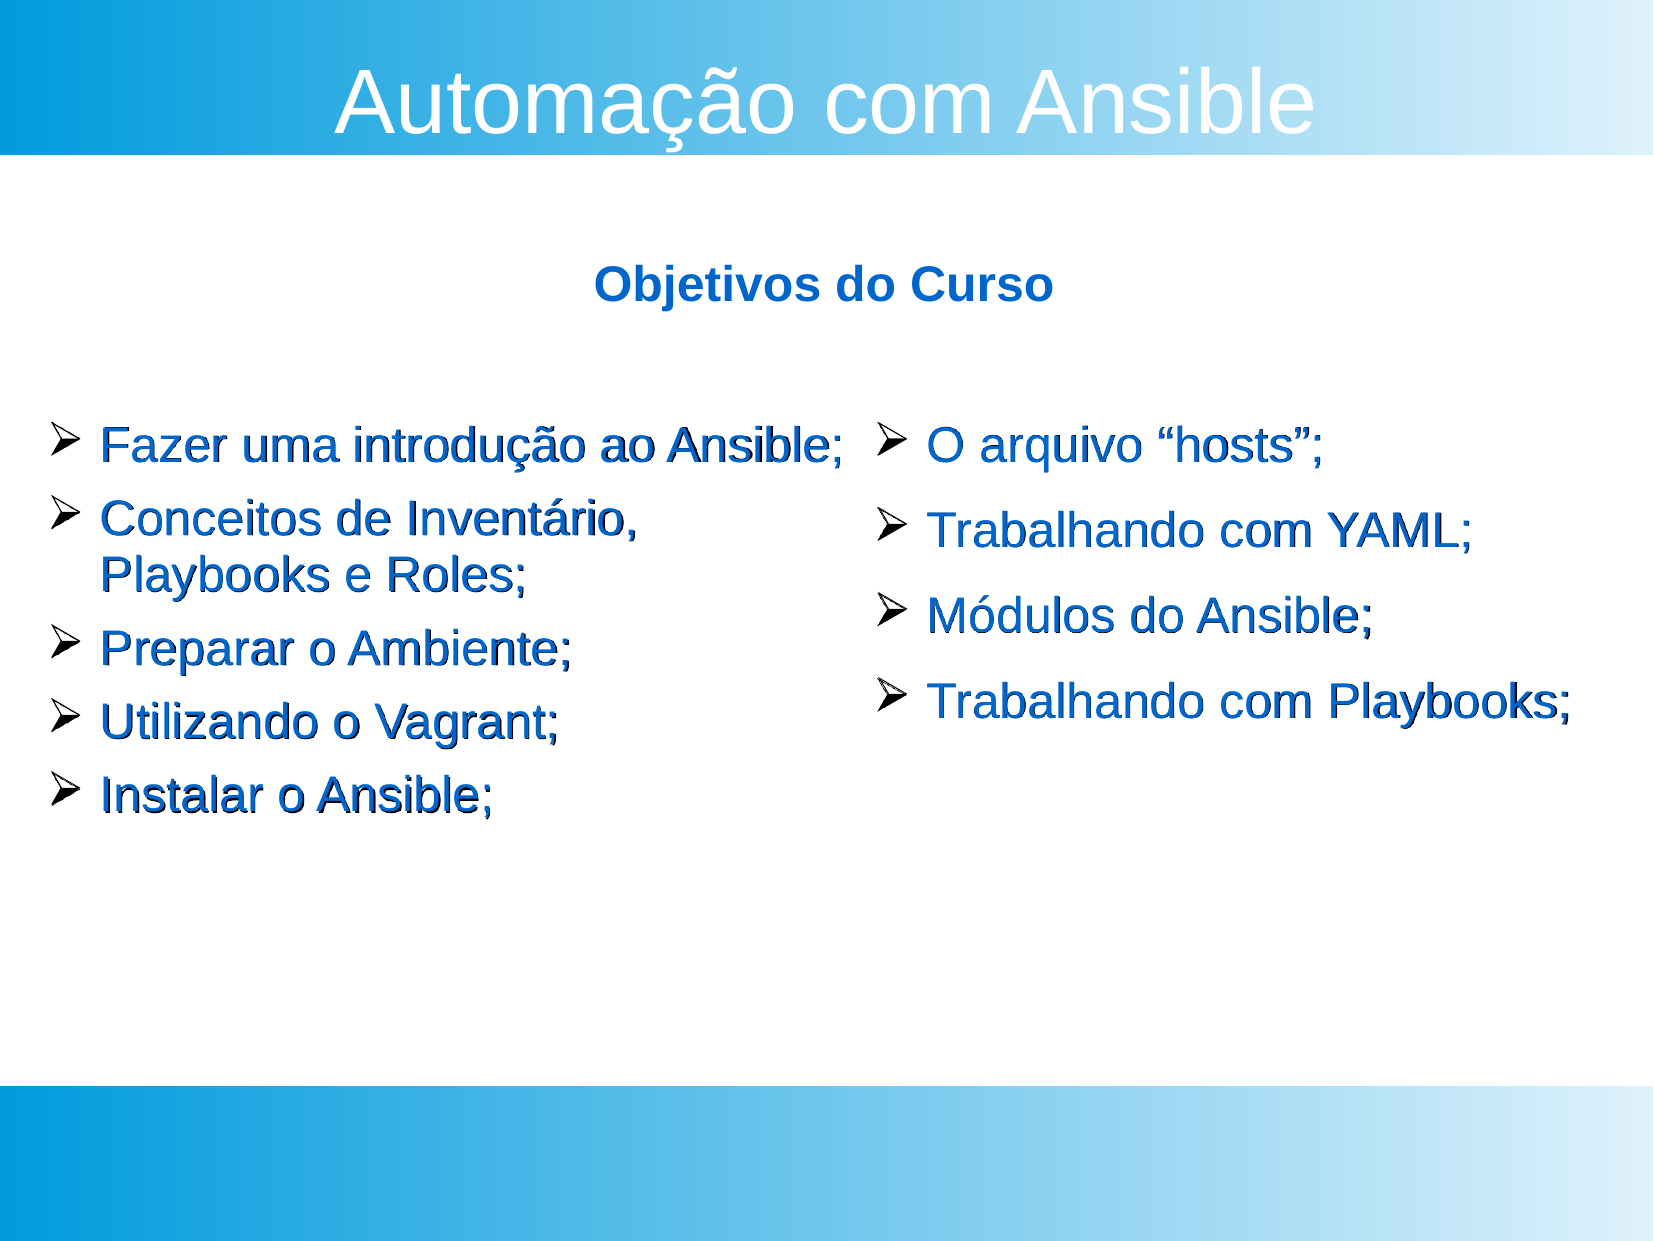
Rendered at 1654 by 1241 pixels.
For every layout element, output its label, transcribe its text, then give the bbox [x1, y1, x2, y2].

text_box Objetivos do Curso [578, 248, 1070, 319]
title Automação com Ansible [82, 49, 1571, 155]
list O arquivo “hosts”; Trabalhando com YAML; Módulos do Ansible; Trabalhando com Playbooks; [855, 416, 1648, 777]
list Fazer uma introdução ao Ansible; Conceitos de Inventário, Playbooks e Roles; Preparar o Ambiente; Utilizando o Vagrant; Instalar o Ansible; [29, 416, 850, 843]
